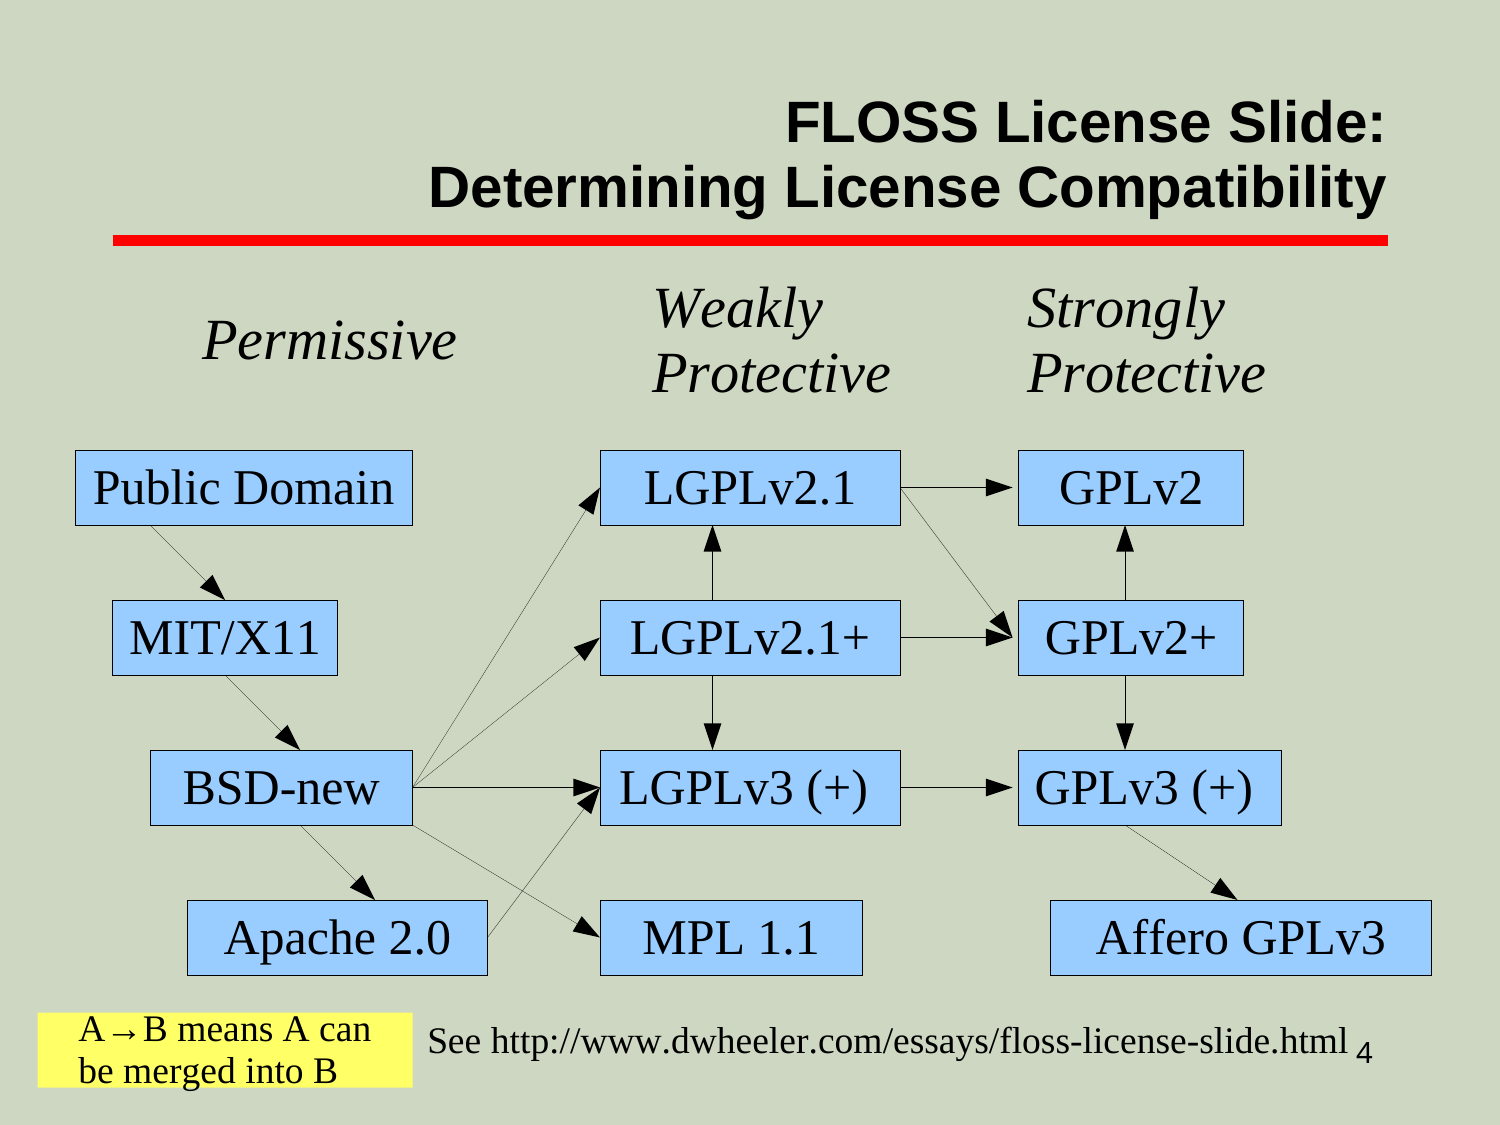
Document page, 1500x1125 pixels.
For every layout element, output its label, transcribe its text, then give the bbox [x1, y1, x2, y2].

text_box A→B means A can be merged into B [37, 1012, 413, 1088]
text_box Permissive [187, 299, 473, 380]
text_box MIT/X11 [112, 600, 338, 676]
text_box See http://www.dwheeler.com/essays/floss-license-slide.html [413, 1012, 1345, 1069]
text_box LGPLv2.1 [600, 450, 901, 526]
text_box LGPLv3 (+) [600, 750, 901, 826]
text_box GPLv2 [1018, 450, 1244, 526]
text_box MPL 1.1 [600, 900, 863, 976]
text_box LGPLv2.1+ [600, 600, 901, 676]
title FLOSS License Slide: Determining License Compatibility [337, 85, 1388, 224]
text_box Strongly Protective [1012, 268, 1282, 413]
text_box BSD-new [150, 750, 413, 826]
text_box Affero GPLv3 [1050, 900, 1432, 976]
text_box Public Domain [75, 450, 413, 526]
text_box Apache 2.0 [187, 900, 488, 976]
text_box Weakly Protective [637, 268, 907, 413]
text_box GPLv2+ [1018, 600, 1244, 676]
text_box GPLv3 (+) [1018, 750, 1282, 826]
